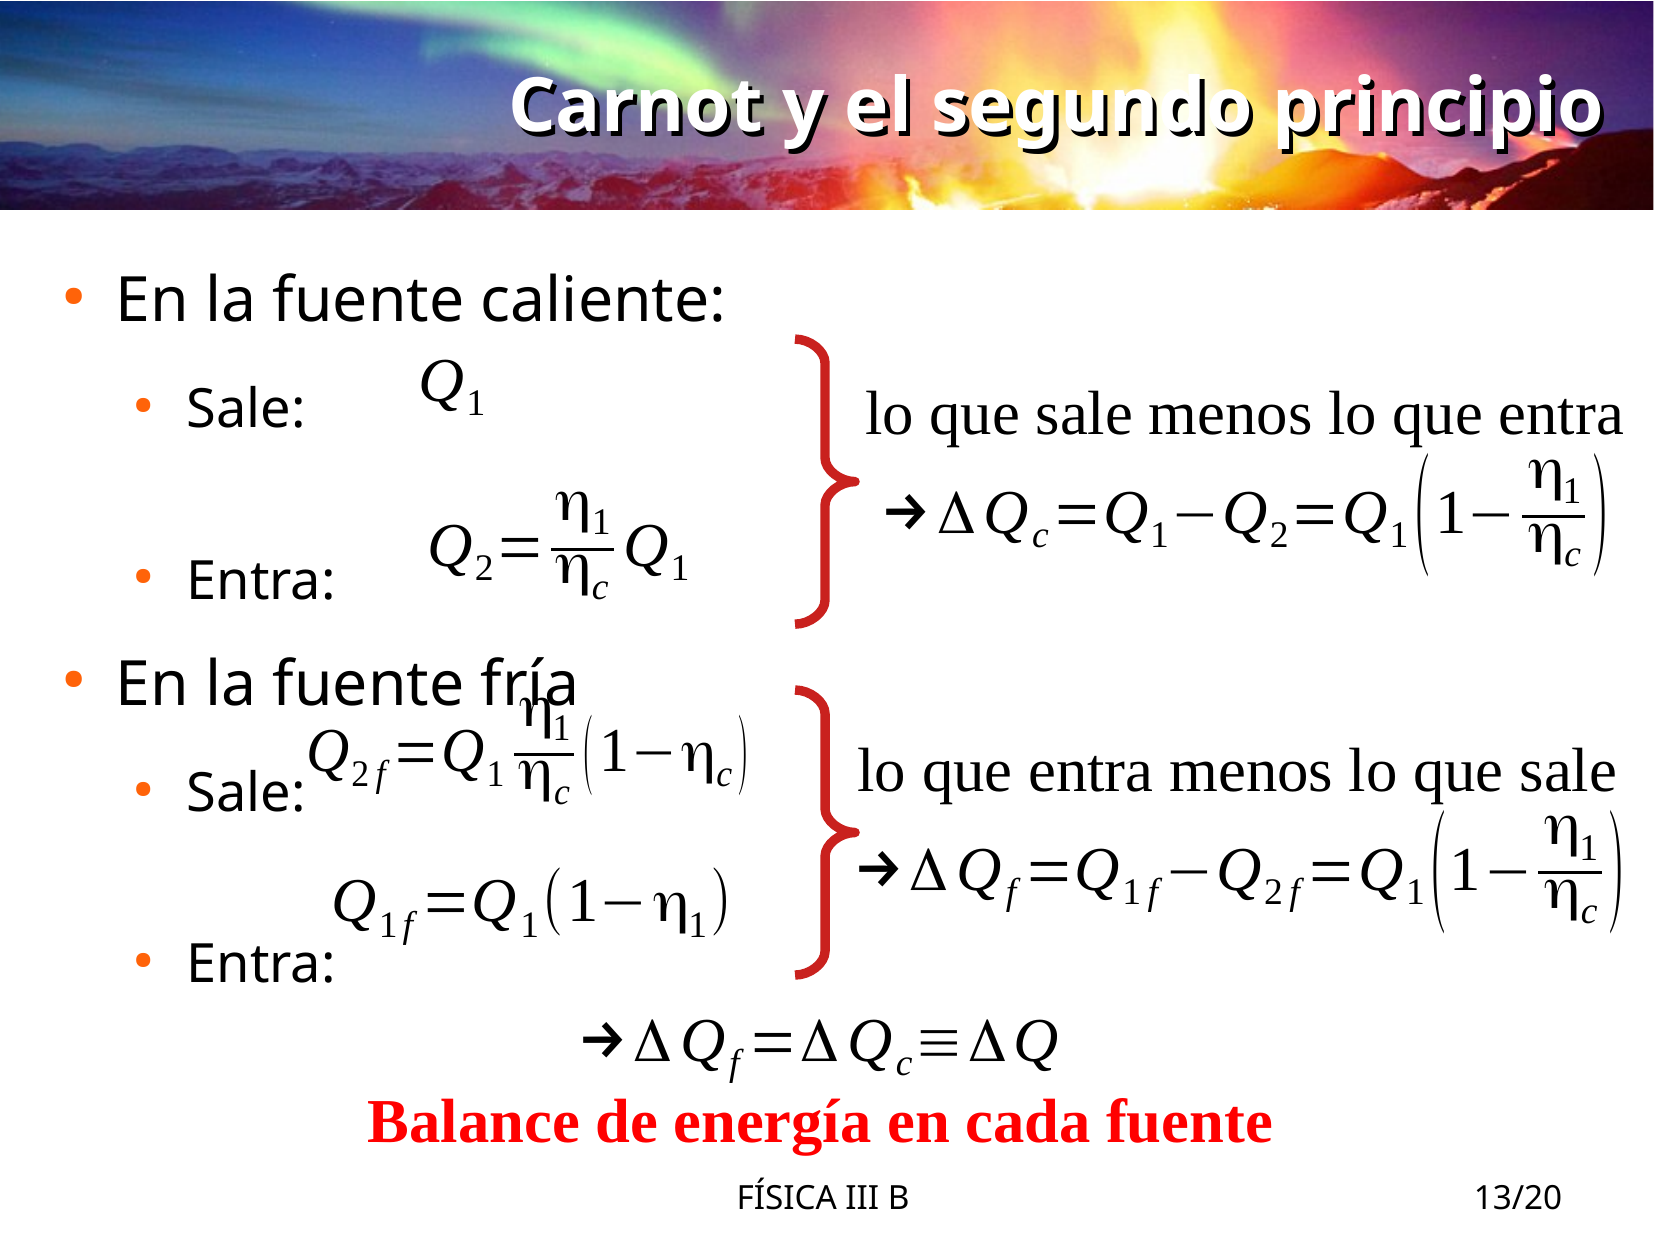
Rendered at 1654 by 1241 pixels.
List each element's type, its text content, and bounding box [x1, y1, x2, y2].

title Carnot y el segundo principio [45, 15, 1606, 191]
list En la fuente caliente: Sale: Entra: En la fuente fría Sale: Entra: [45, 255, 1606, 1156]
chart [360, 1005, 1283, 1156]
chart [421, 489, 696, 607]
chart [300, 694, 756, 813]
picture [0, 1, 1654, 210]
chart [412, 345, 492, 424]
chart [325, 865, 738, 946]
chart [848, 734, 1632, 938]
chart [857, 378, 1635, 581]
